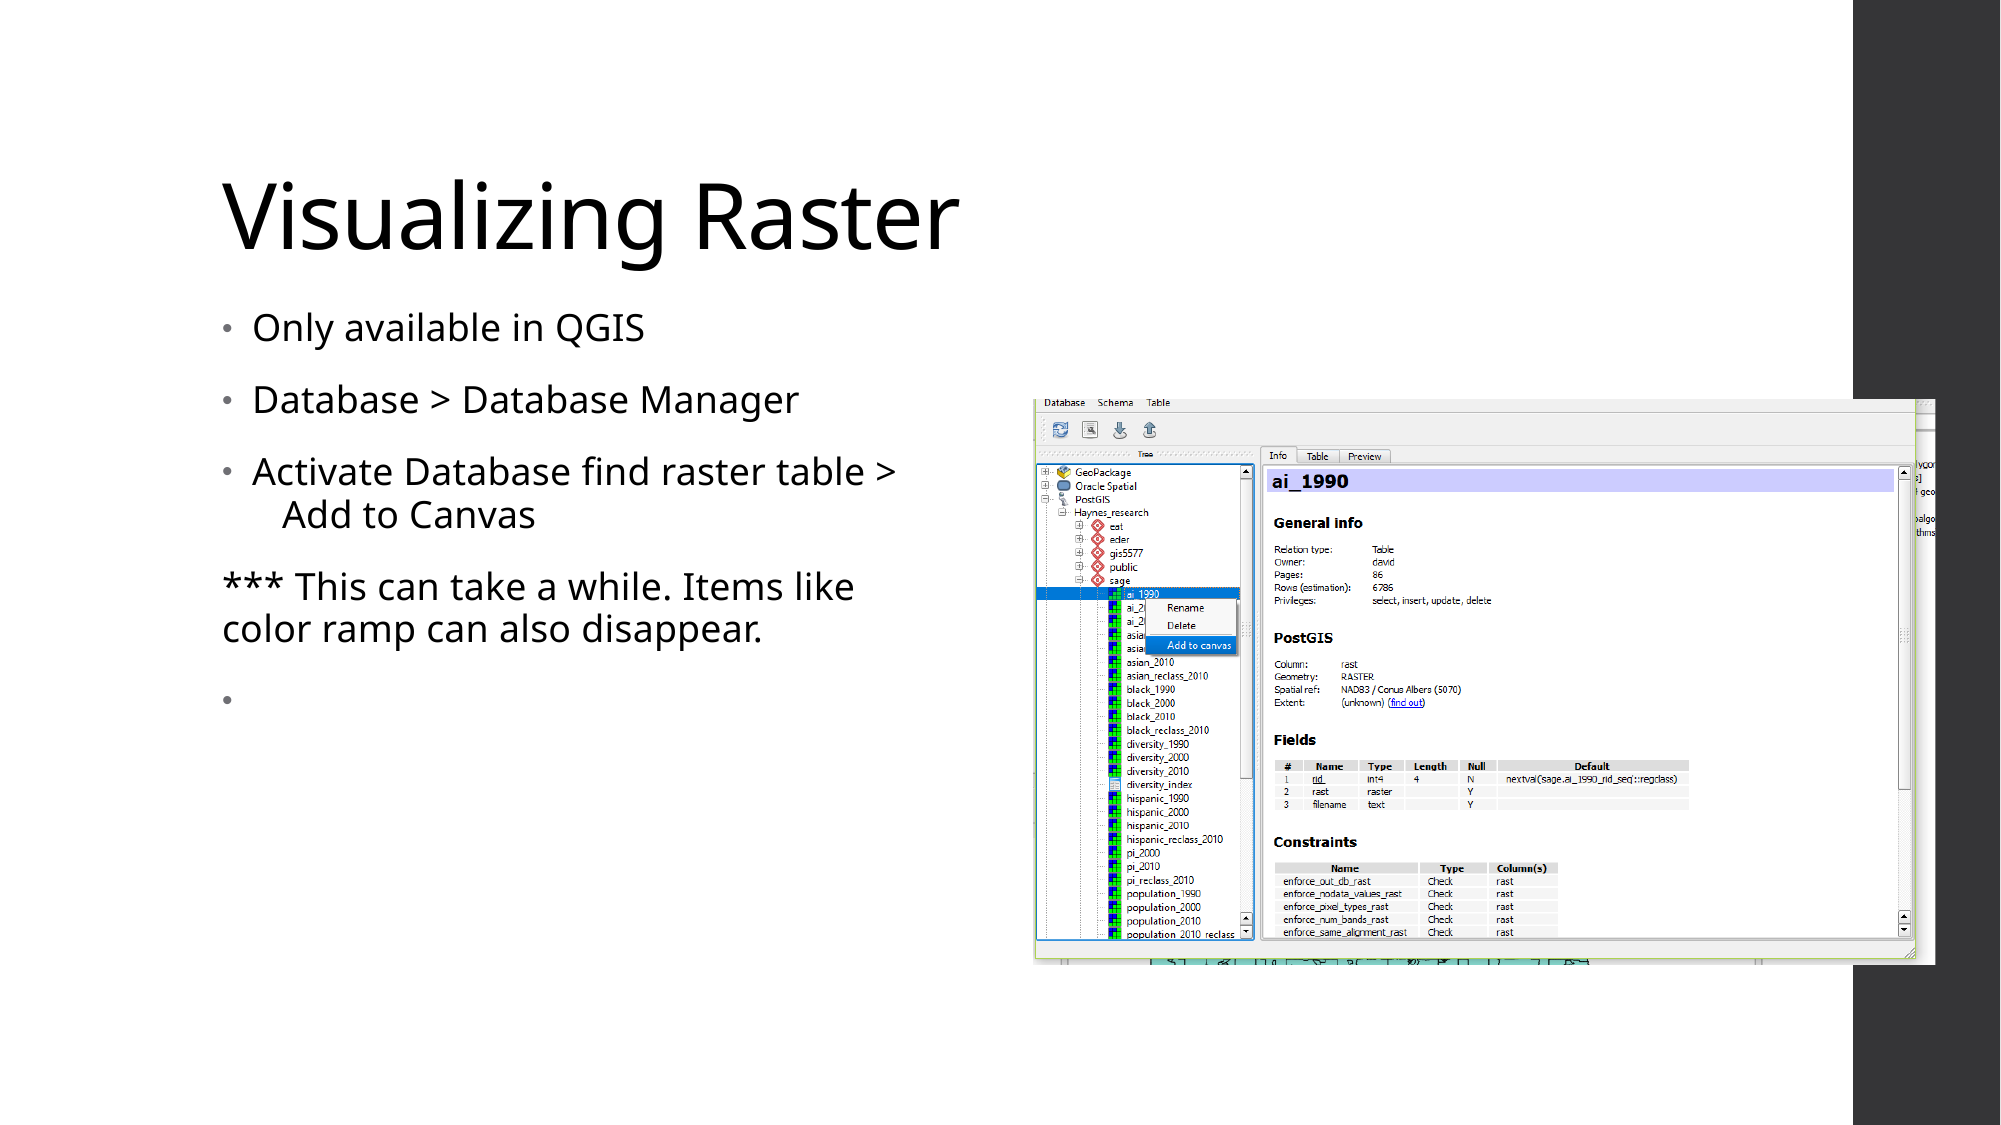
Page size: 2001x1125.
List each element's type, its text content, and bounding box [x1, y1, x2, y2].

picture [1033, 399, 1936, 965]
list Only available in QGIS Database > Database Manager Activate Database find raster table > Add to Canvas *** This can take a while. Items like color ramp can also disappear. [206, 299, 942, 1014]
title Visualizing Raster [206, 60, 1797, 278]
